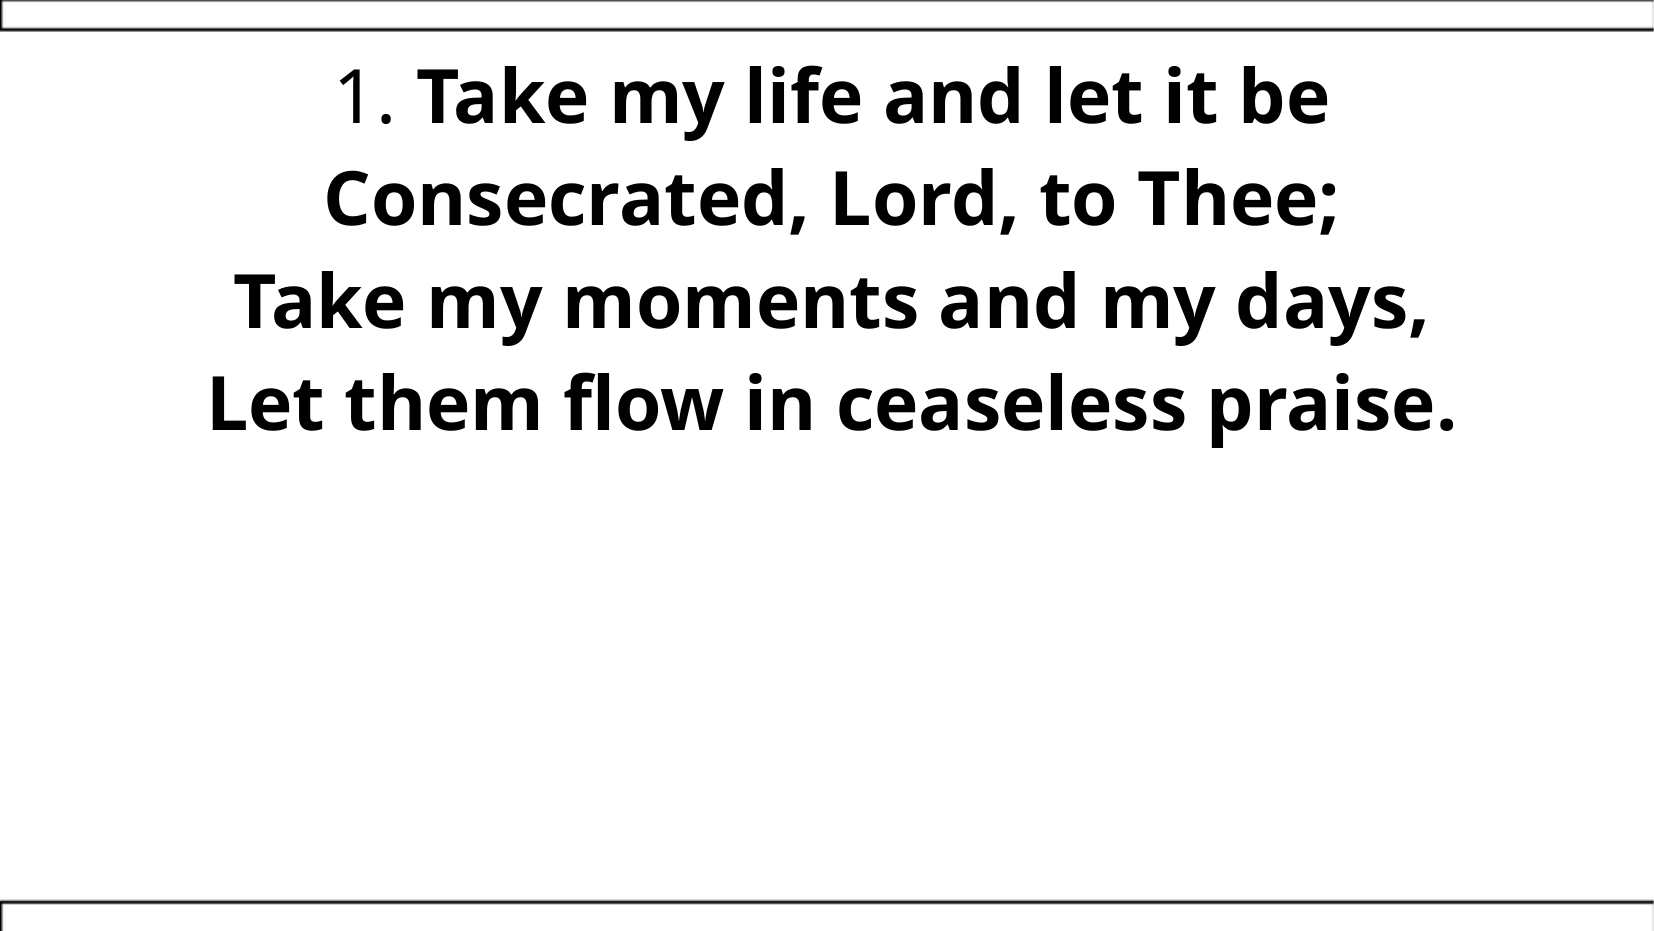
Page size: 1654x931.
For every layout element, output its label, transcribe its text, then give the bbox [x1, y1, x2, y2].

text_box 1. Take my life and let it be Consecrated, Lord, to Thee; Take my moments and my days, Let them flow in ceaseless praise. [90, 35, 1576, 451]
picture [0, 0, 1654, 931]
